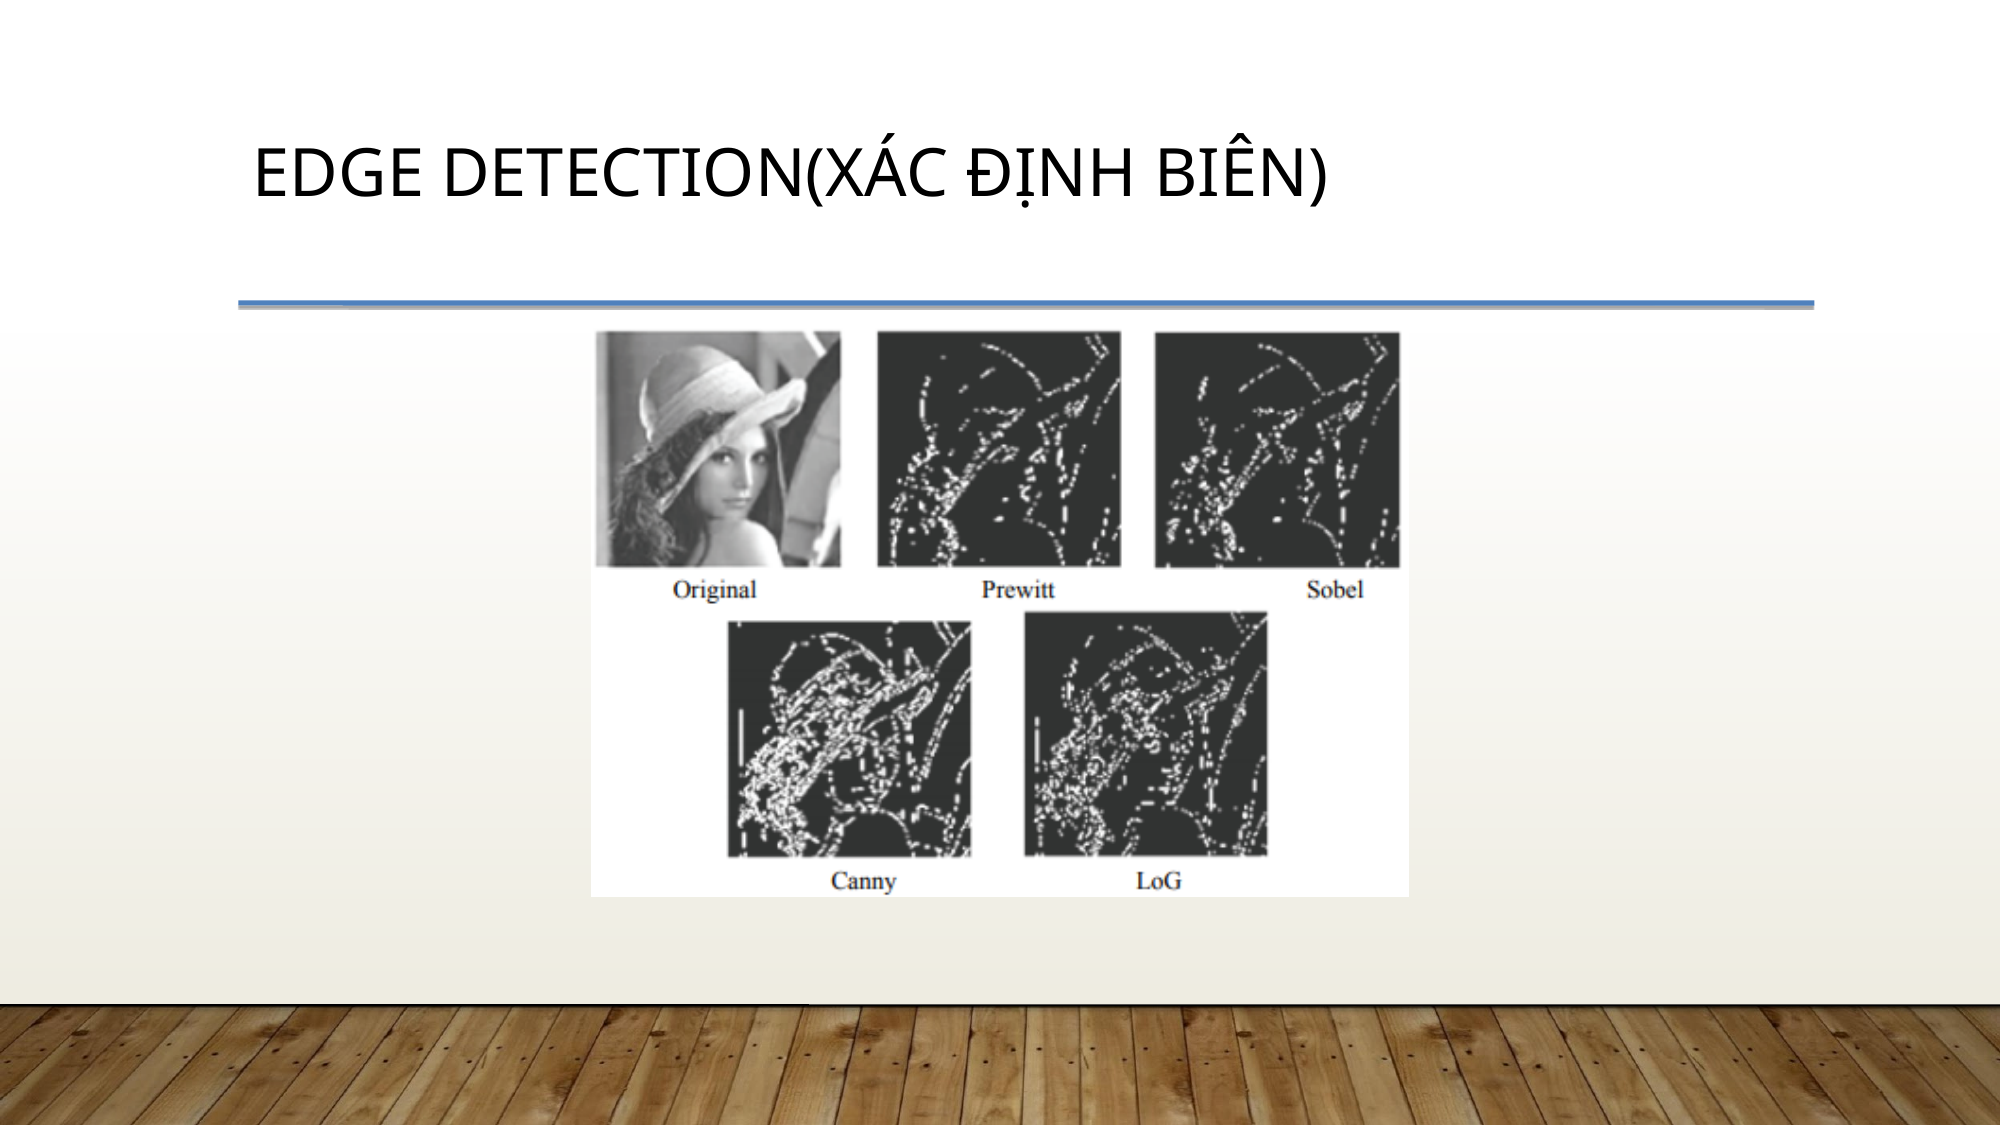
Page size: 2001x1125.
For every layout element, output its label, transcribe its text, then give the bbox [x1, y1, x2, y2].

picture [0, 1007, 2000, 1125]
picture [591, 324, 1409, 897]
text_box EDGE DETECTION(XÁC ĐỊNH BIÊN) [238, 131, 1814, 304]
